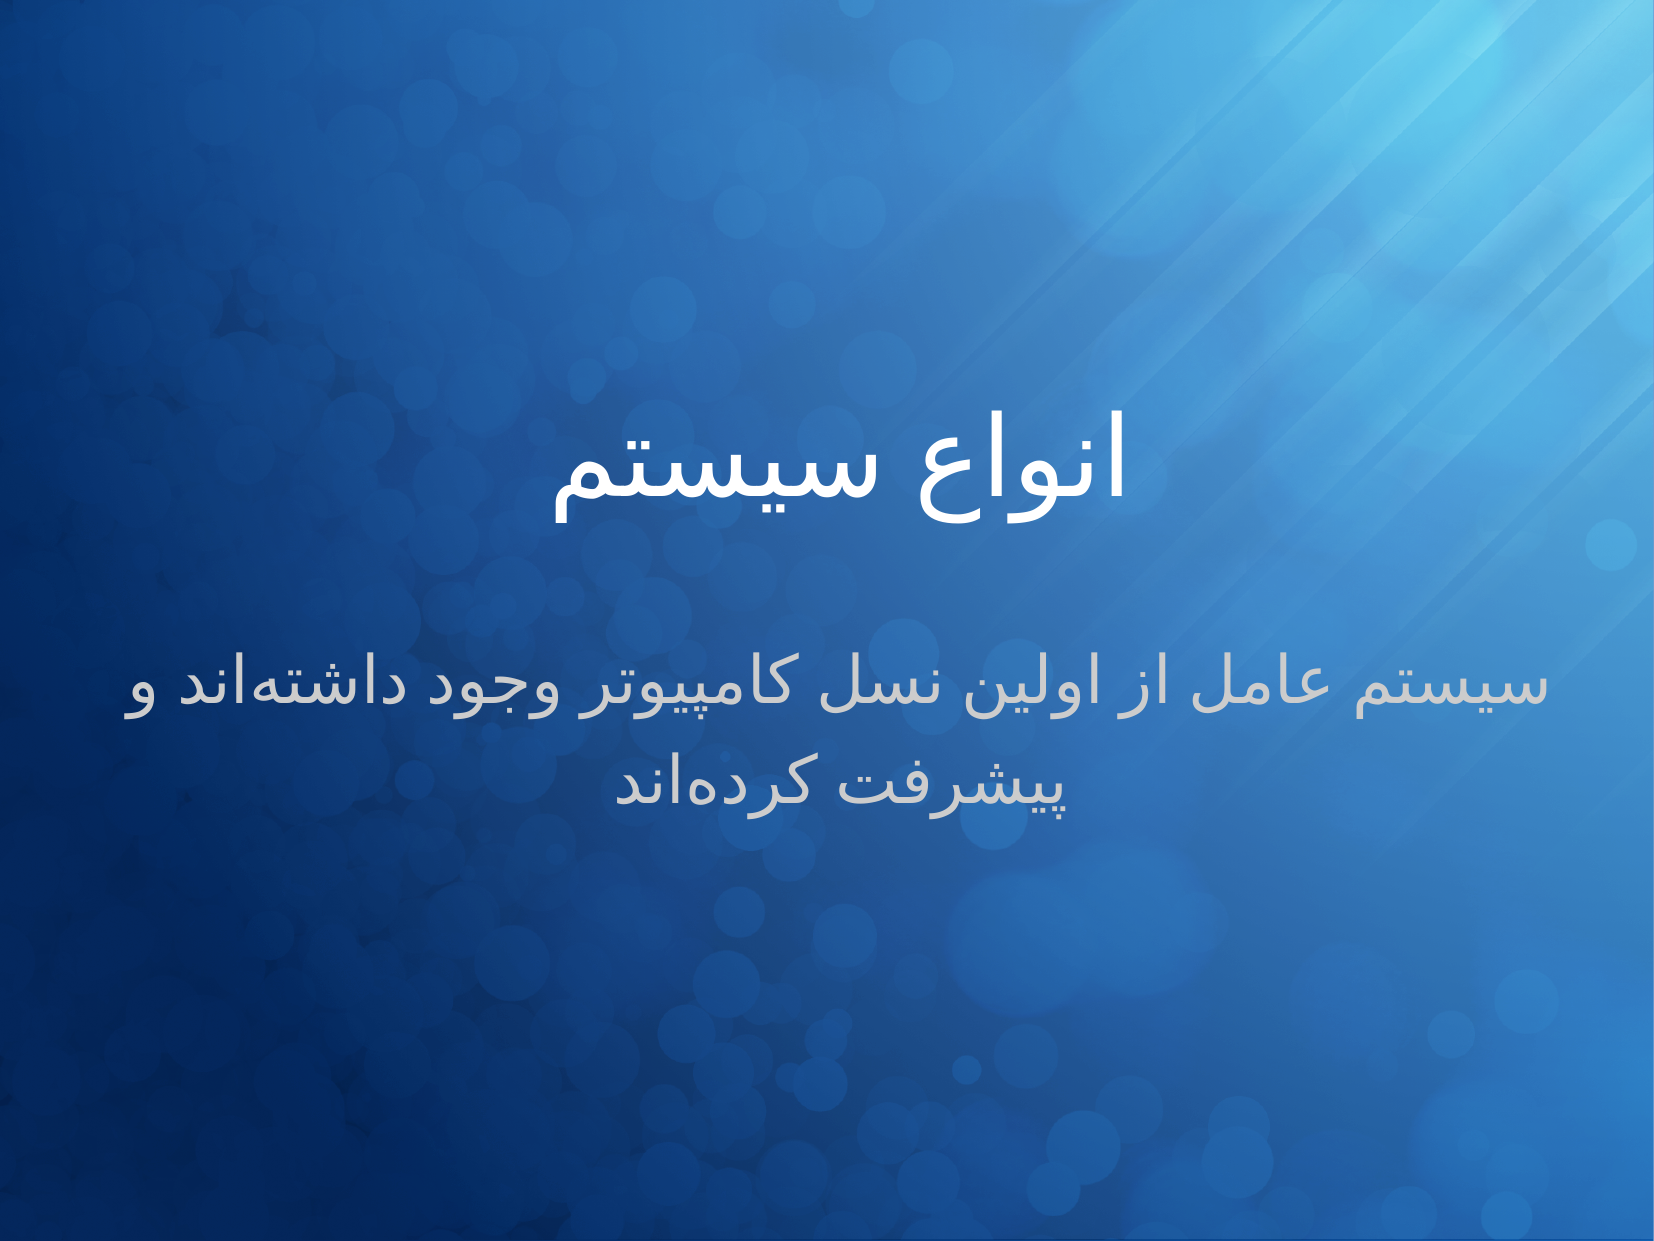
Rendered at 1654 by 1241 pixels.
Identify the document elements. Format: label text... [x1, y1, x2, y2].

subtitle سیستم عامل از اولین نسل کامپیوتر وجود داشته‌اند و پیشرفت کرده‌اند [112, 626, 1570, 836]
picture [0, 0, 1654, 1241]
title انواع سیستم [112, 337, 1570, 601]
